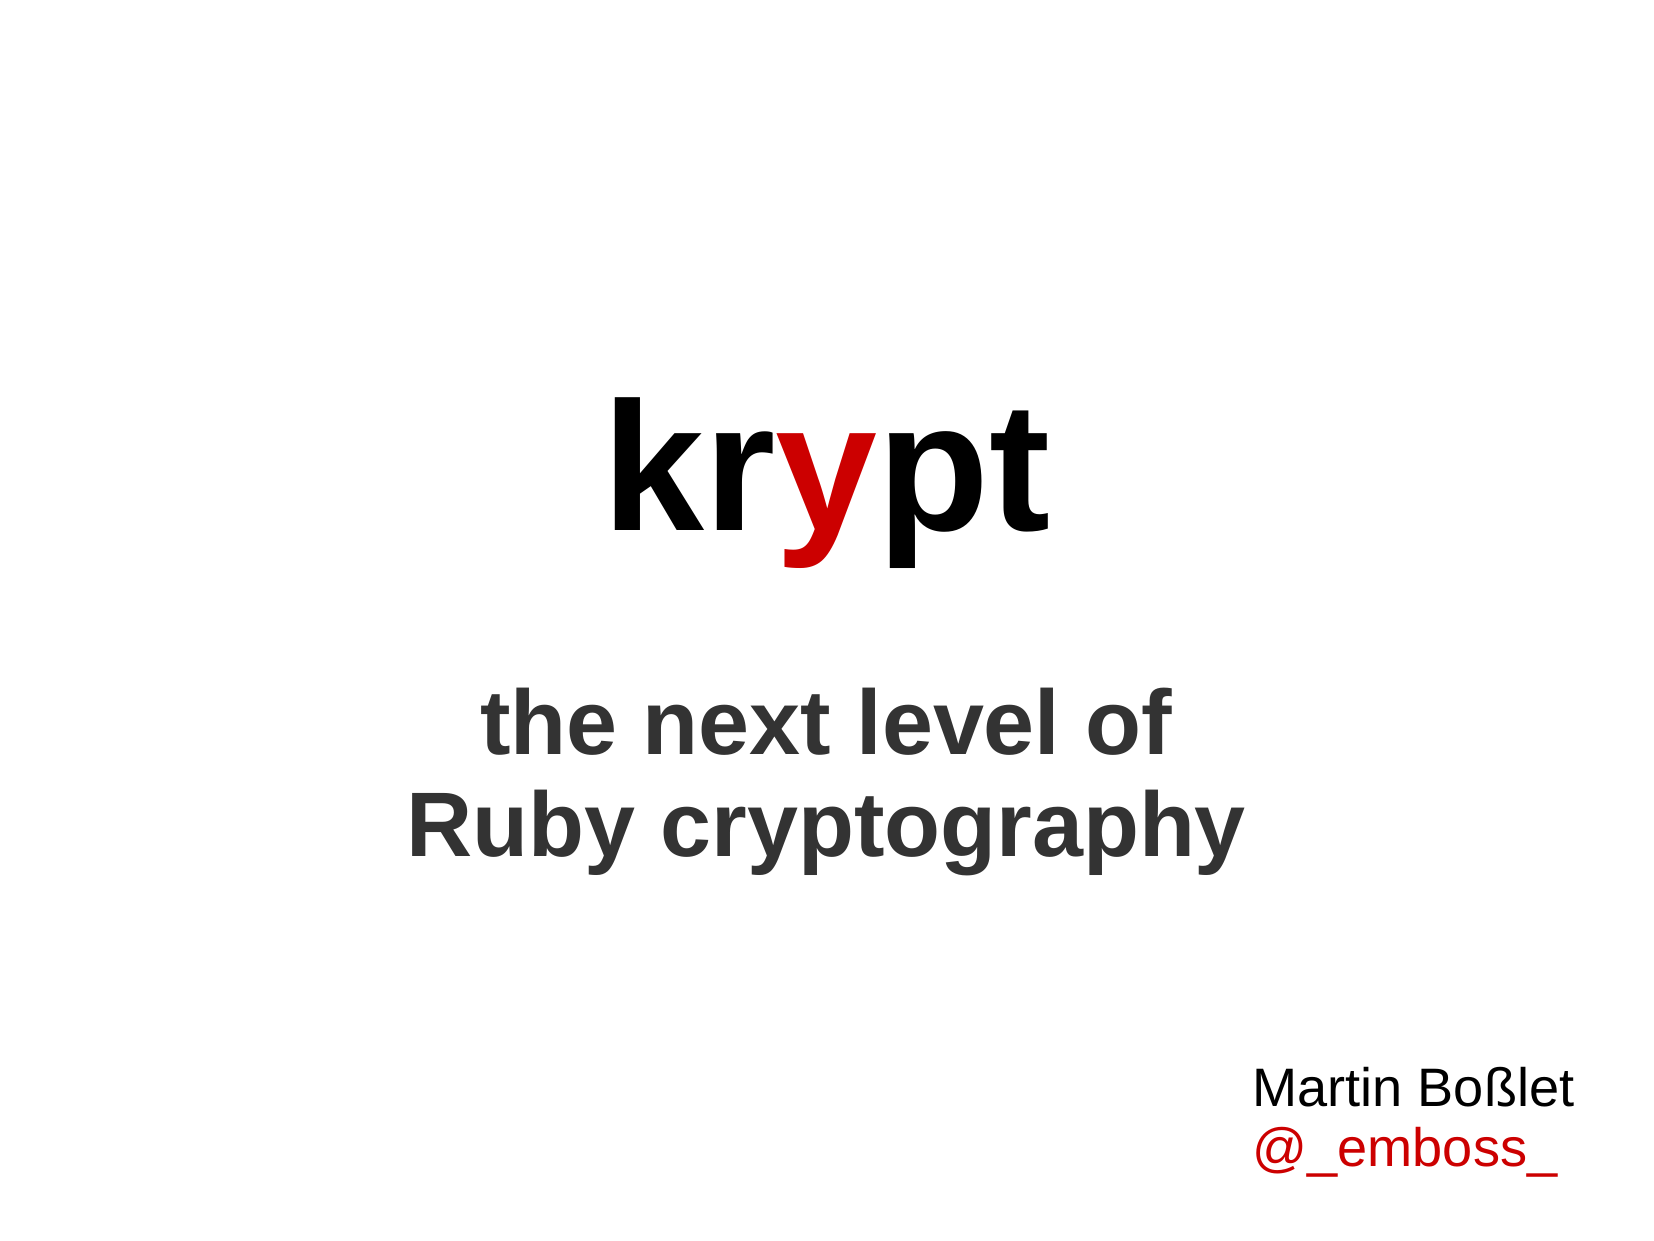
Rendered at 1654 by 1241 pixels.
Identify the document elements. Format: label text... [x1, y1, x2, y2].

text_box Martin Boßlet @_emboss_ [1237, 1050, 1654, 1186]
subtitle krypt the next level of Ruby cryptography [0, 0, 1654, 1241]
